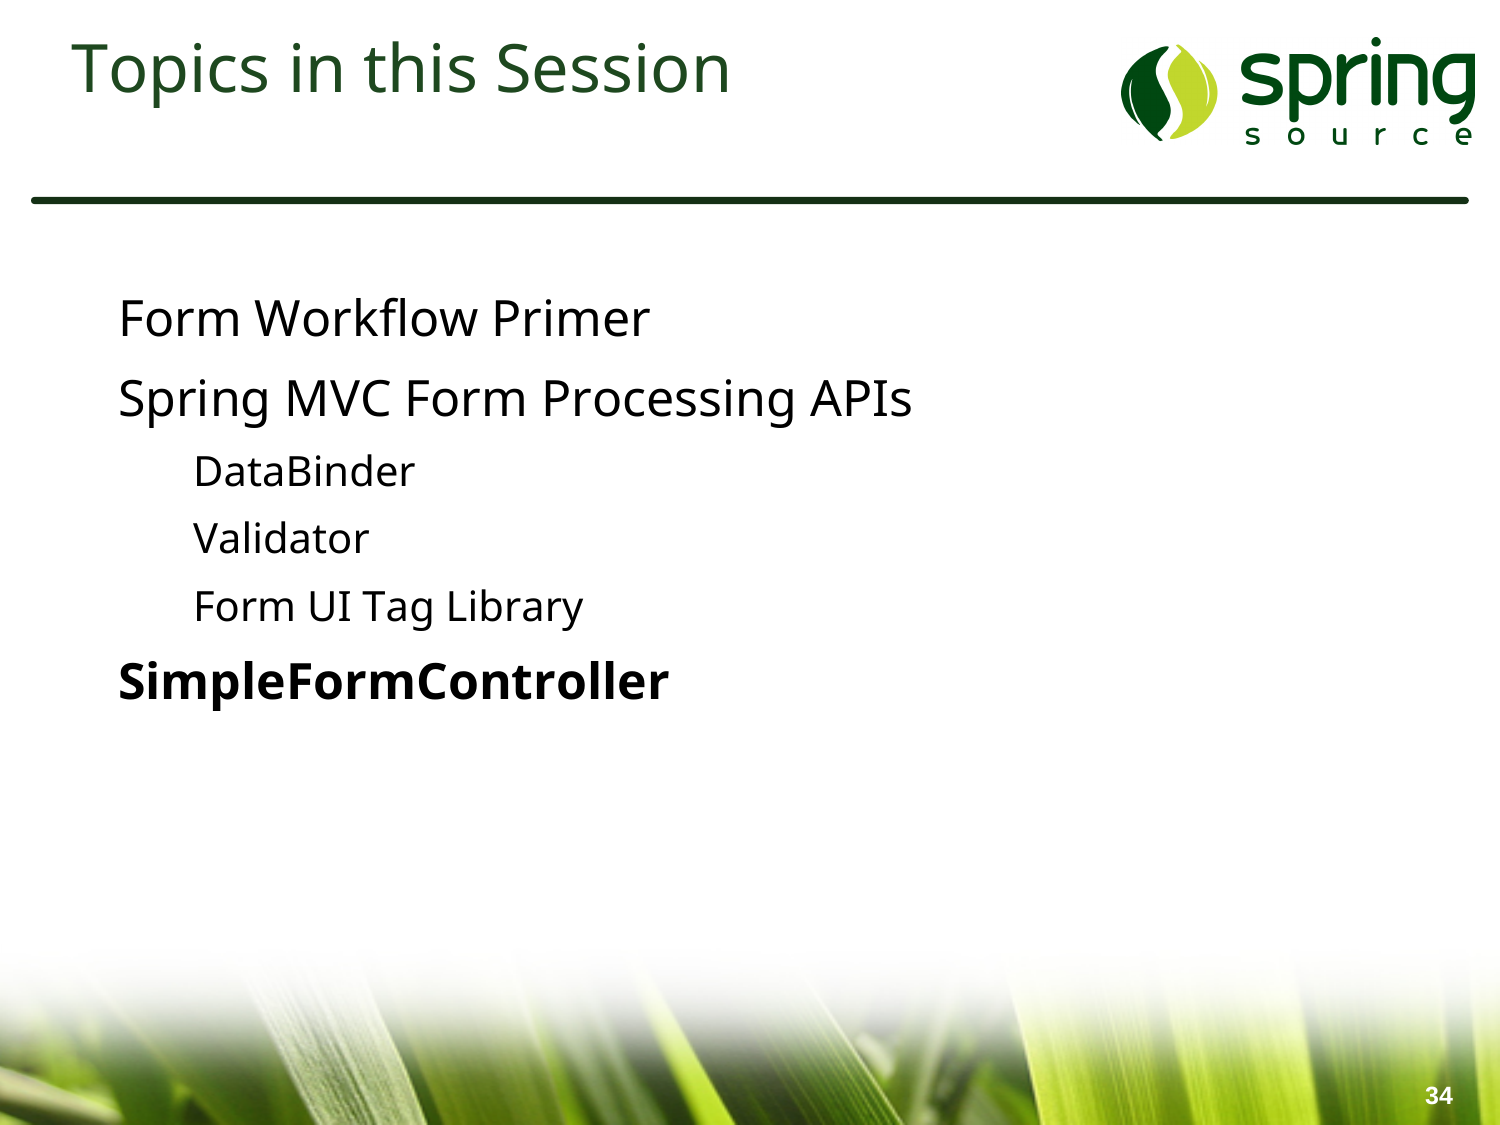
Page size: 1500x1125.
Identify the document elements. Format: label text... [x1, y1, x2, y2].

title Topics in this Session [56, 13, 1089, 176]
picture [0, 944, 1500, 1125]
picture [1121, 37, 1475, 145]
list Form Workflow Primer Spring MVC Form Processing APIs DataBinder Validator Form UI Tag Library SimpleFormController [103, 275, 1394, 938]
